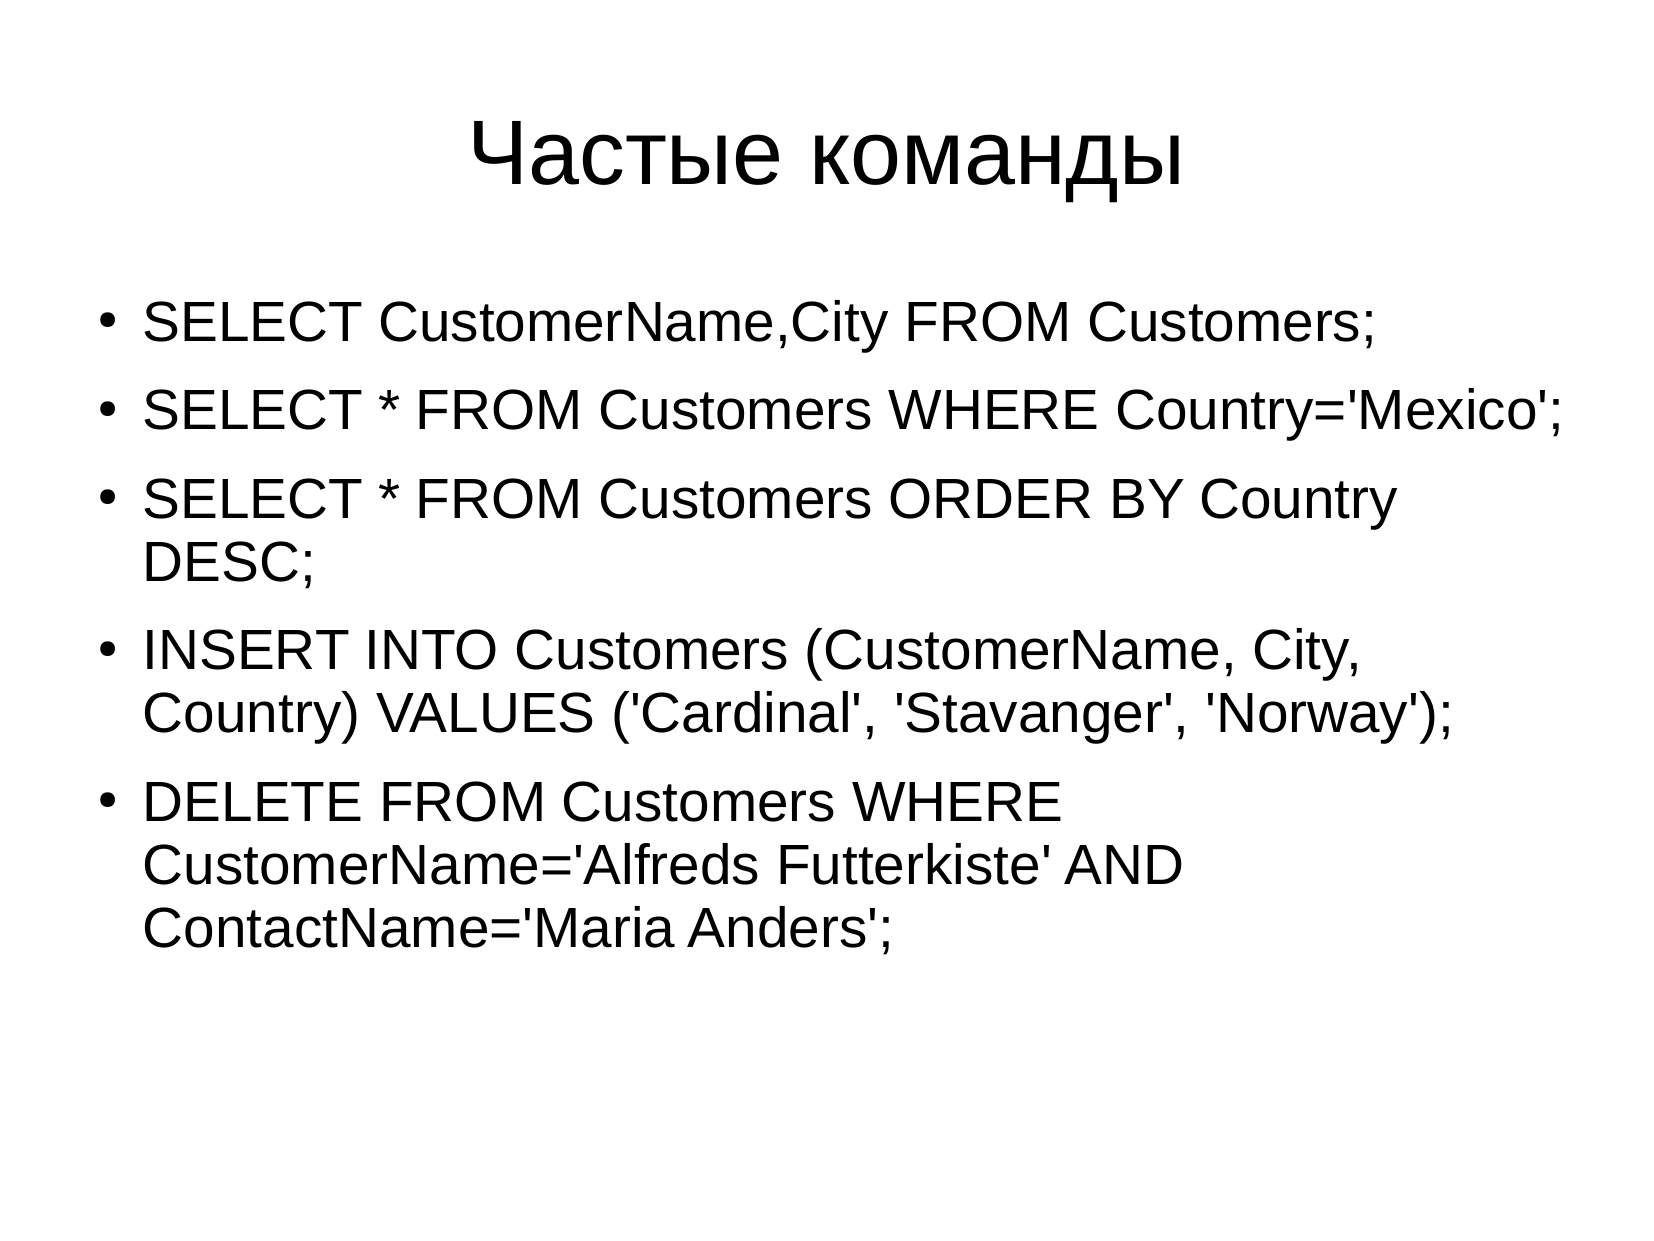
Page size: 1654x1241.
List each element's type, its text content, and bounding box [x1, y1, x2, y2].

title Частые команды [82, 49, 1571, 257]
list SELECT CustomerName,City FROM Customers; SELECT * FROM Customers WHERE Country='Mexico'; SELECT * FROM Customers ORDER BY Country DESC; INSERT INTO Customers (CustomerName, City, Country) VALUES ('Cardinal', 'Stavanger', 'Norway'); DELETE FROM Customers WHERE CustomerName='Alfreds Futterkiste' AND ContactName='Maria Anders'; [82, 290, 1571, 1010]
